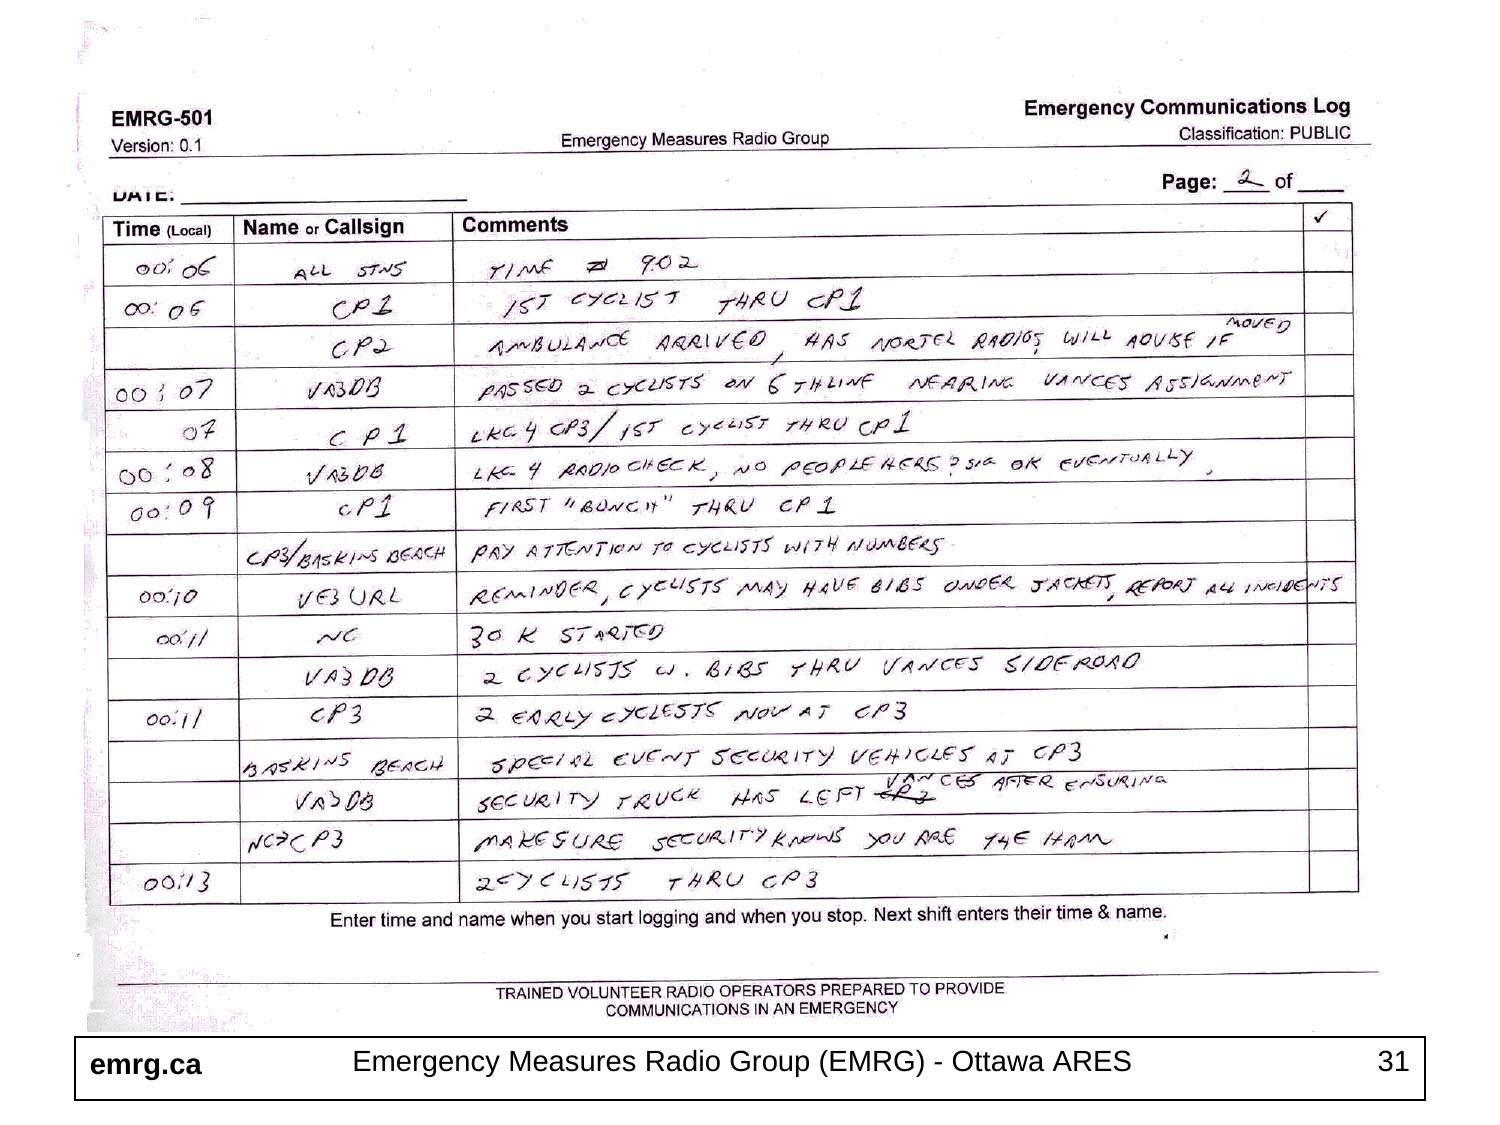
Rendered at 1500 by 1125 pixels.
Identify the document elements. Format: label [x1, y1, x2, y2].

picture [66, 15, 1384, 1032]
